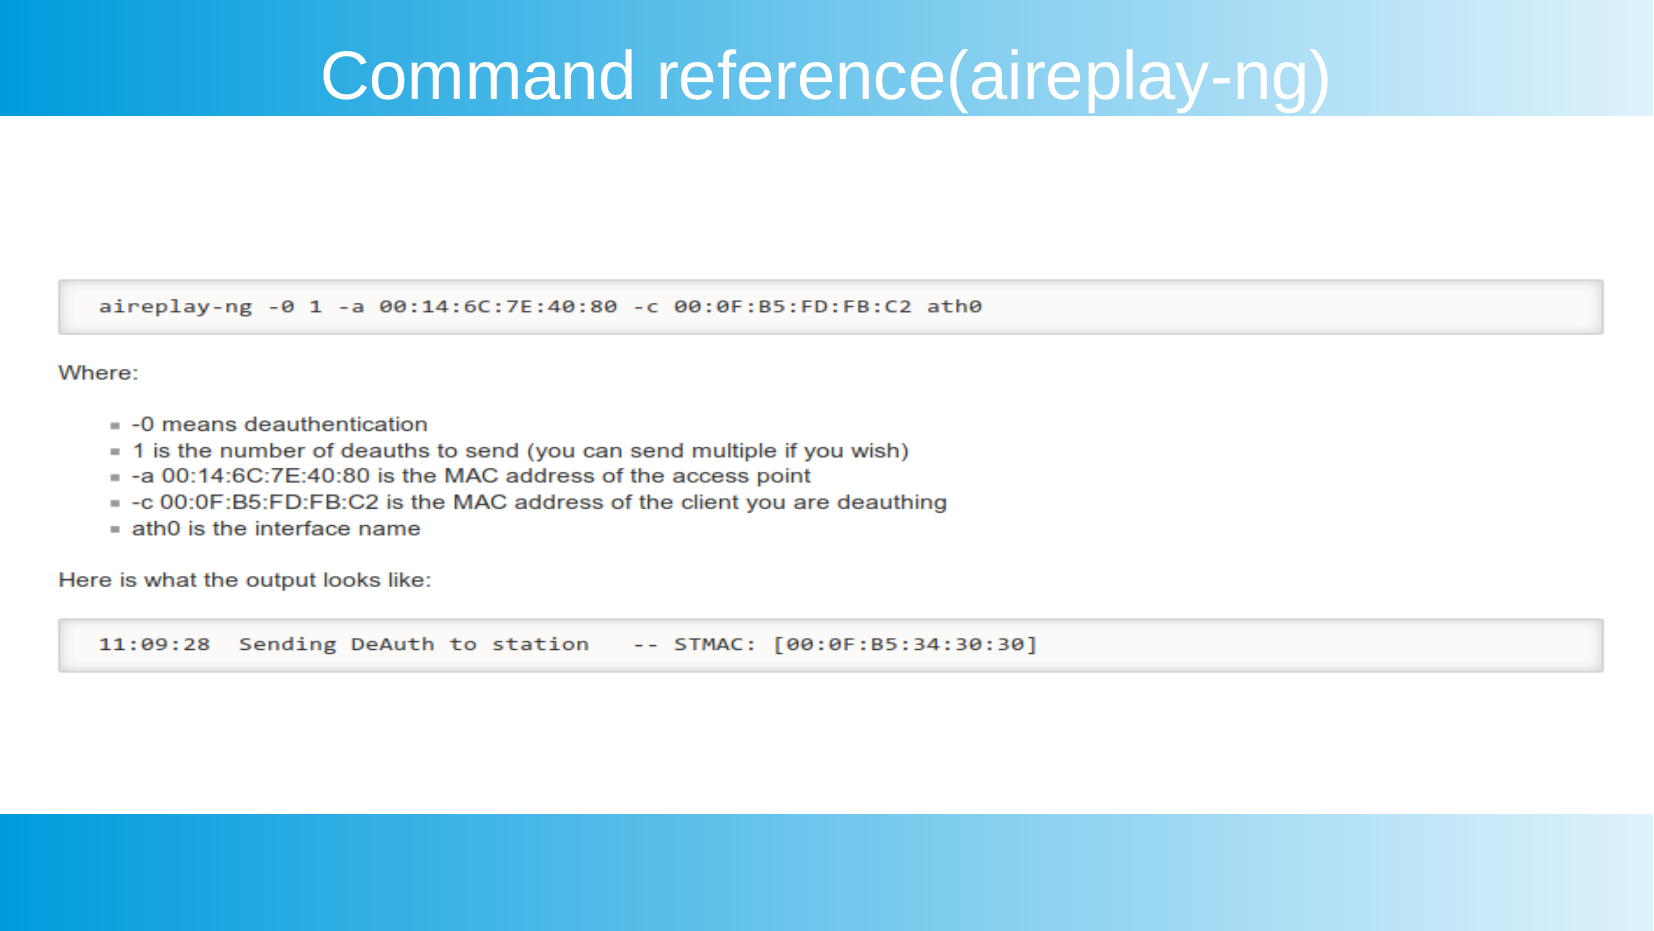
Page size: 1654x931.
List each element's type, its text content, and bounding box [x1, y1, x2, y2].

title Command reference(aireplay-ng) [82, 37, 1571, 116]
picture [34, 269, 1613, 682]
